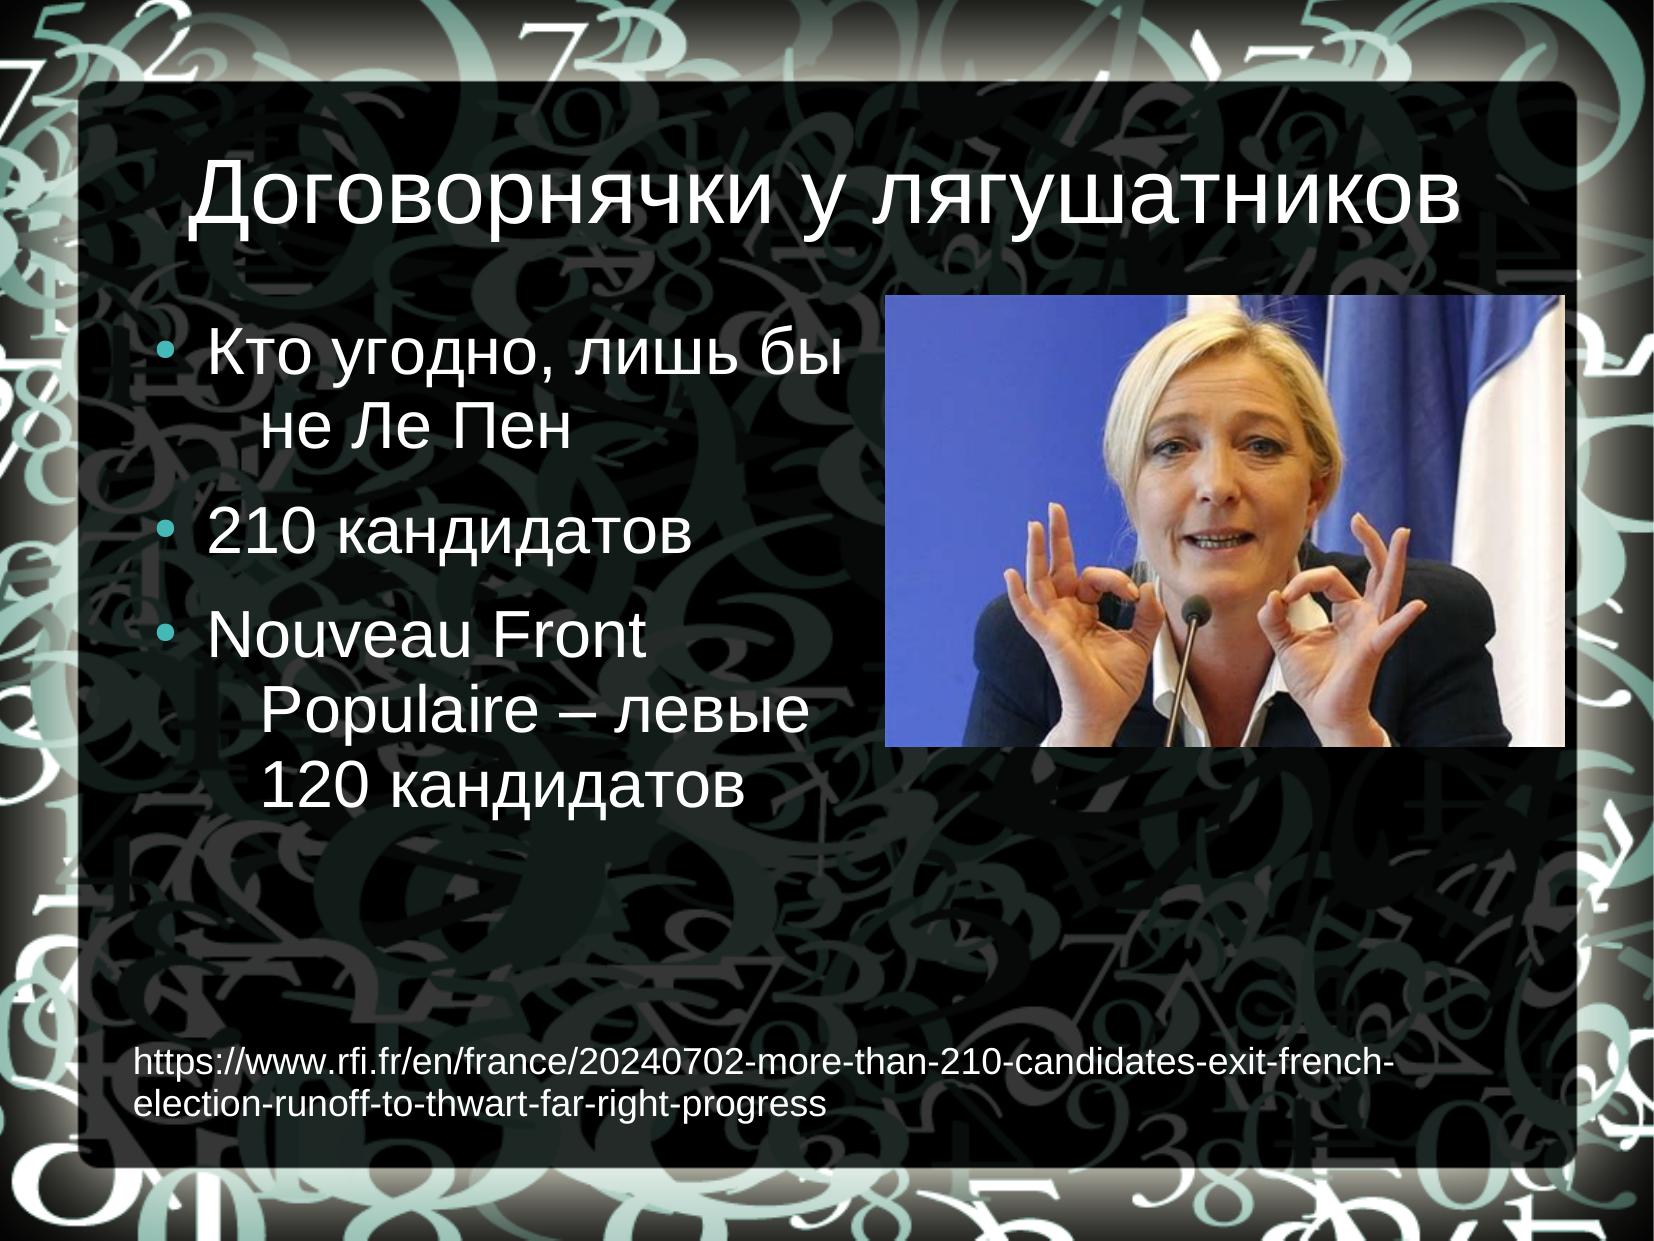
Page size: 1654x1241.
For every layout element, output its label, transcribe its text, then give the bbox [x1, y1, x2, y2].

list Кто угодно, лишь бы не Ле Пен 210 кандидатов Nouveau Front Populaire – левые 120 кандидатов [118, 313, 916, 945]
picture [0, 0, 1654, 1241]
title Договорнячки у лягушатников [82, 95, 1571, 289]
text_box https://www.rfi.fr/en/france/20240702-more-than-210-candidates-exit-french-election-runoff-to-thwart-far-right-progress [118, 1033, 1536, 1133]
